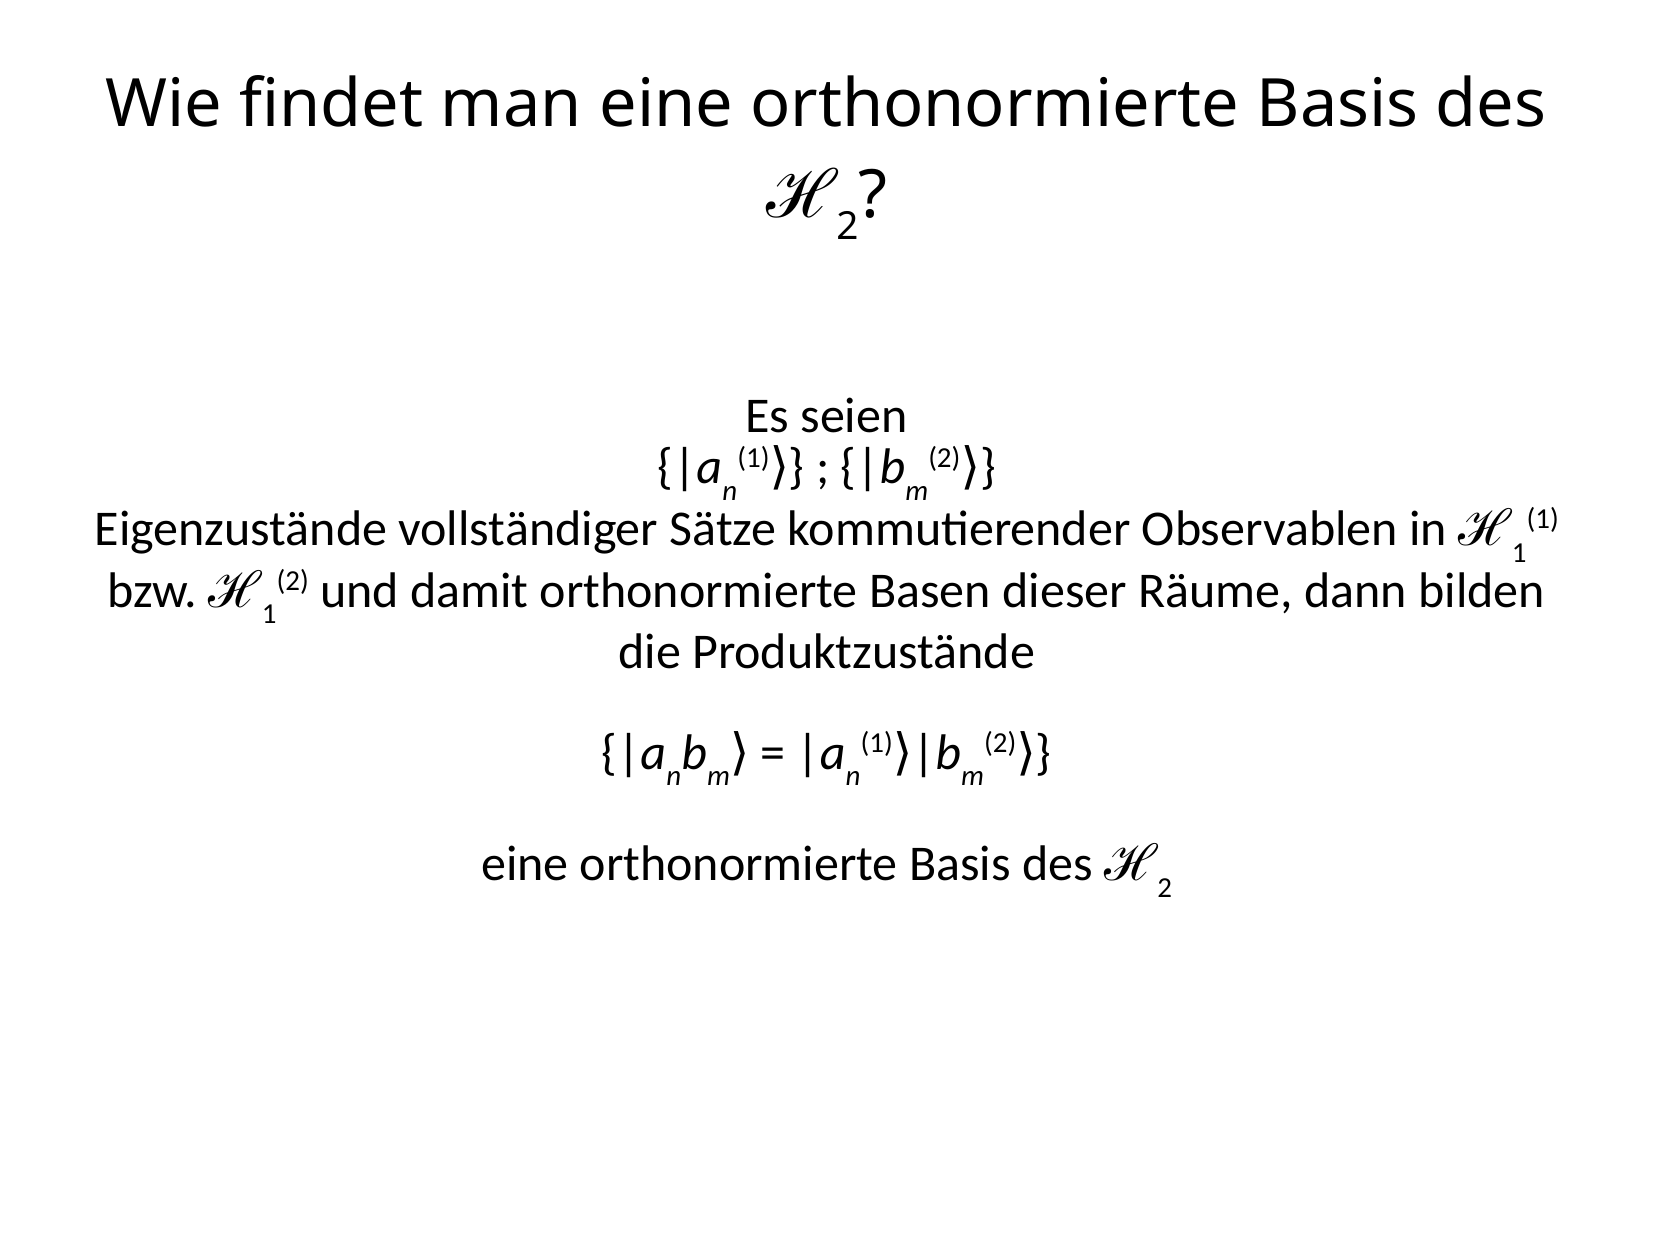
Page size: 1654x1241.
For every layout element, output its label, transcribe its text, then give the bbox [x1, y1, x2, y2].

subtitle Es seien {|an(1)⟩} ; {|bm(2)⟩} Eigenzustände vollständiger Sätze kommutierender Observablen in ℋ1(1) bzw. ℋ1(2) und damit orthonormierte Basen dieser Räume, dann bilden die Produktzustände {|anbm⟩ = |an(1)⟩|bm(2)⟩} eine orthonormierte Basis des ℋ2 [82, 290, 1571, 1010]
title Wie findet man eine orthonormierte Basis des ℋ2? [82, 49, 1571, 257]
